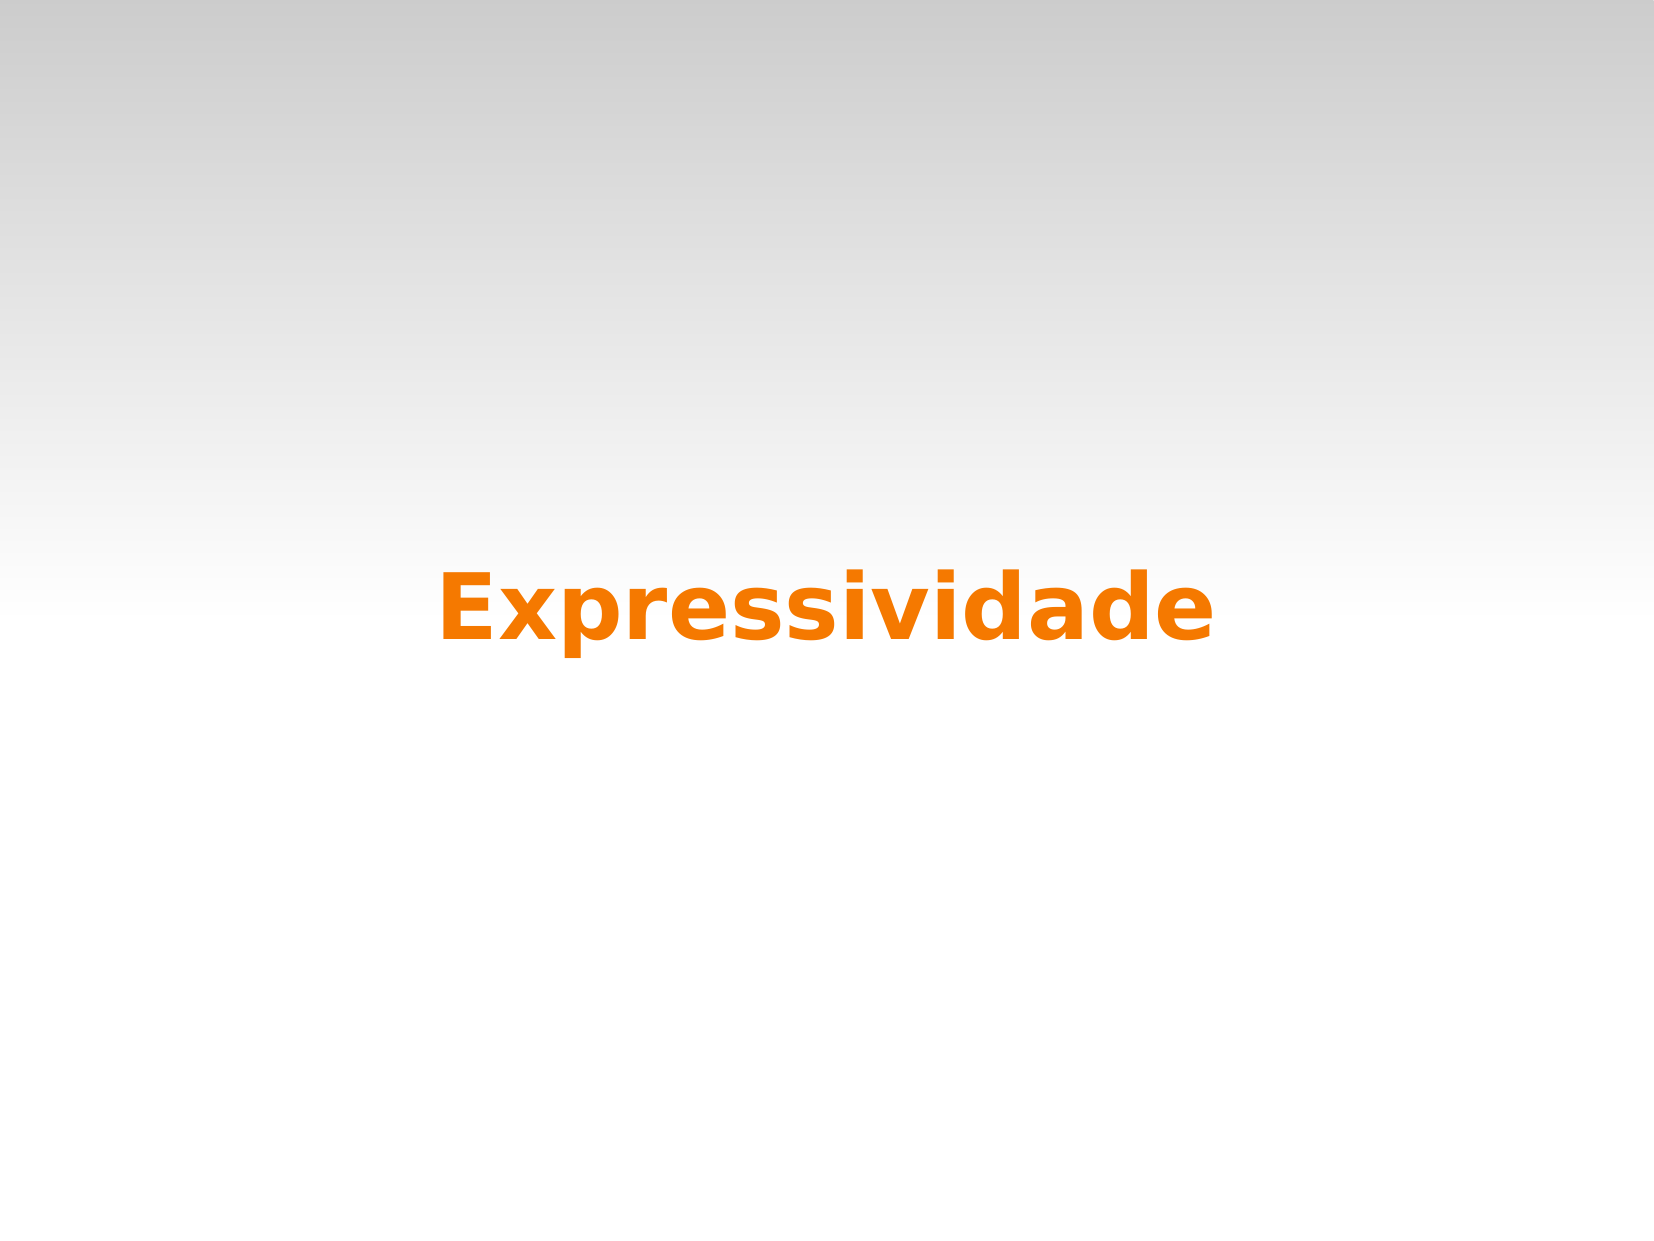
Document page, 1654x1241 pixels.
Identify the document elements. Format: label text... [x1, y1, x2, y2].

title Expressividade [82, 504, 1571, 712]
